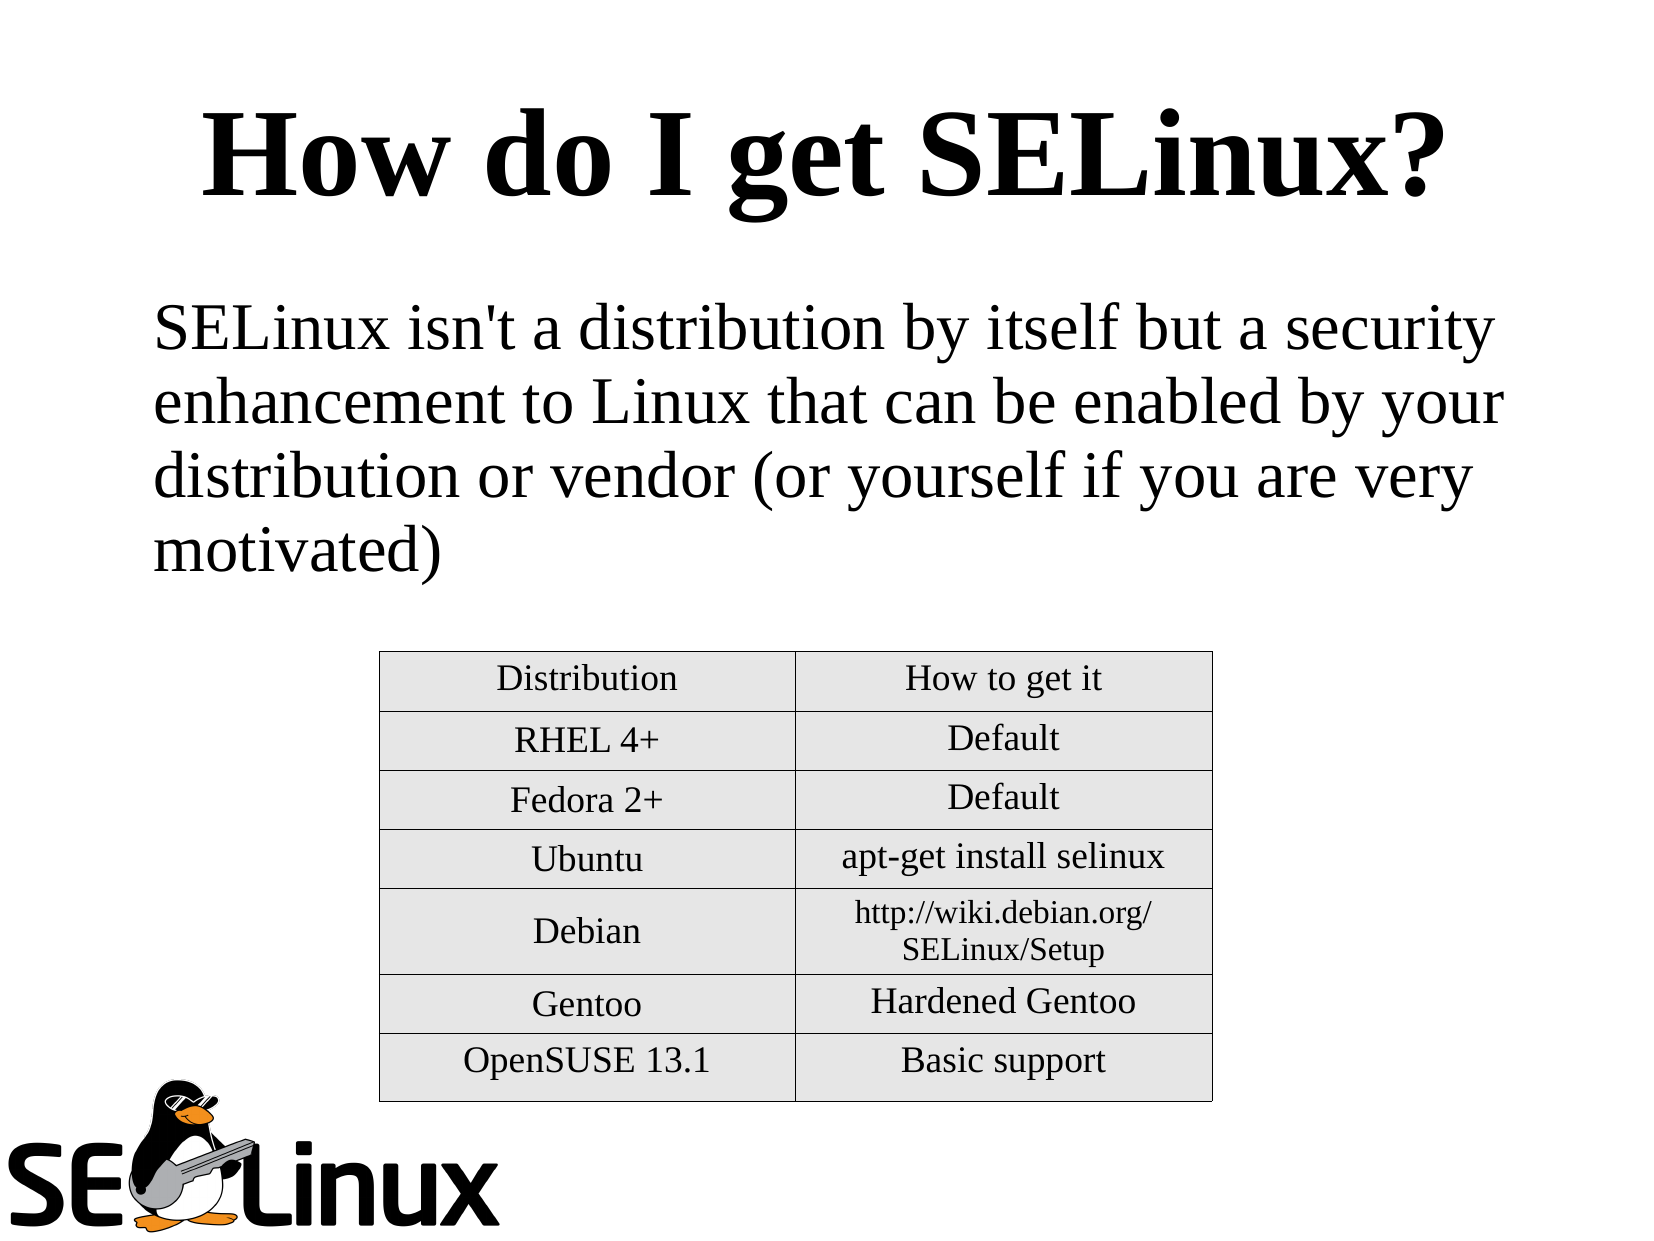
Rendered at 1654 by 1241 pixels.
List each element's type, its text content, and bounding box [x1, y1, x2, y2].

table_cell Basic support [796, 1034, 1212, 1101]
table_cell RHEL 4+ [380, 712, 795, 770]
table_cell Gentoo [380, 975, 795, 1033]
table_header Distribution [380, 652, 795, 711]
picture [0, 919, 526, 1241]
table_cell Ubuntu [380, 830, 795, 888]
table_cell Fedora 2+ [380, 771, 795, 829]
list SELinux isn't a distribution by itself but a security enhancement to Linux that can be enabled by your distribution or vendor (or yourself if you are very motivated) [82, 290, 1571, 1010]
table_cell Default [796, 771, 1212, 829]
table_cell OpenSUSE 13.1 [380, 1034, 795, 1101]
table_cell Debian [380, 889, 795, 974]
table_cell apt-get install selinux [796, 830, 1212, 888]
table_header How to get it [796, 652, 1212, 711]
table_cell Default [796, 712, 1212, 770]
table_cell Hardened Gentoo [796, 975, 1212, 1033]
title How do I get SELinux? [82, 49, 1571, 257]
table_cell http://wiki.debian.org/SELinux/Setup [796, 889, 1212, 974]
